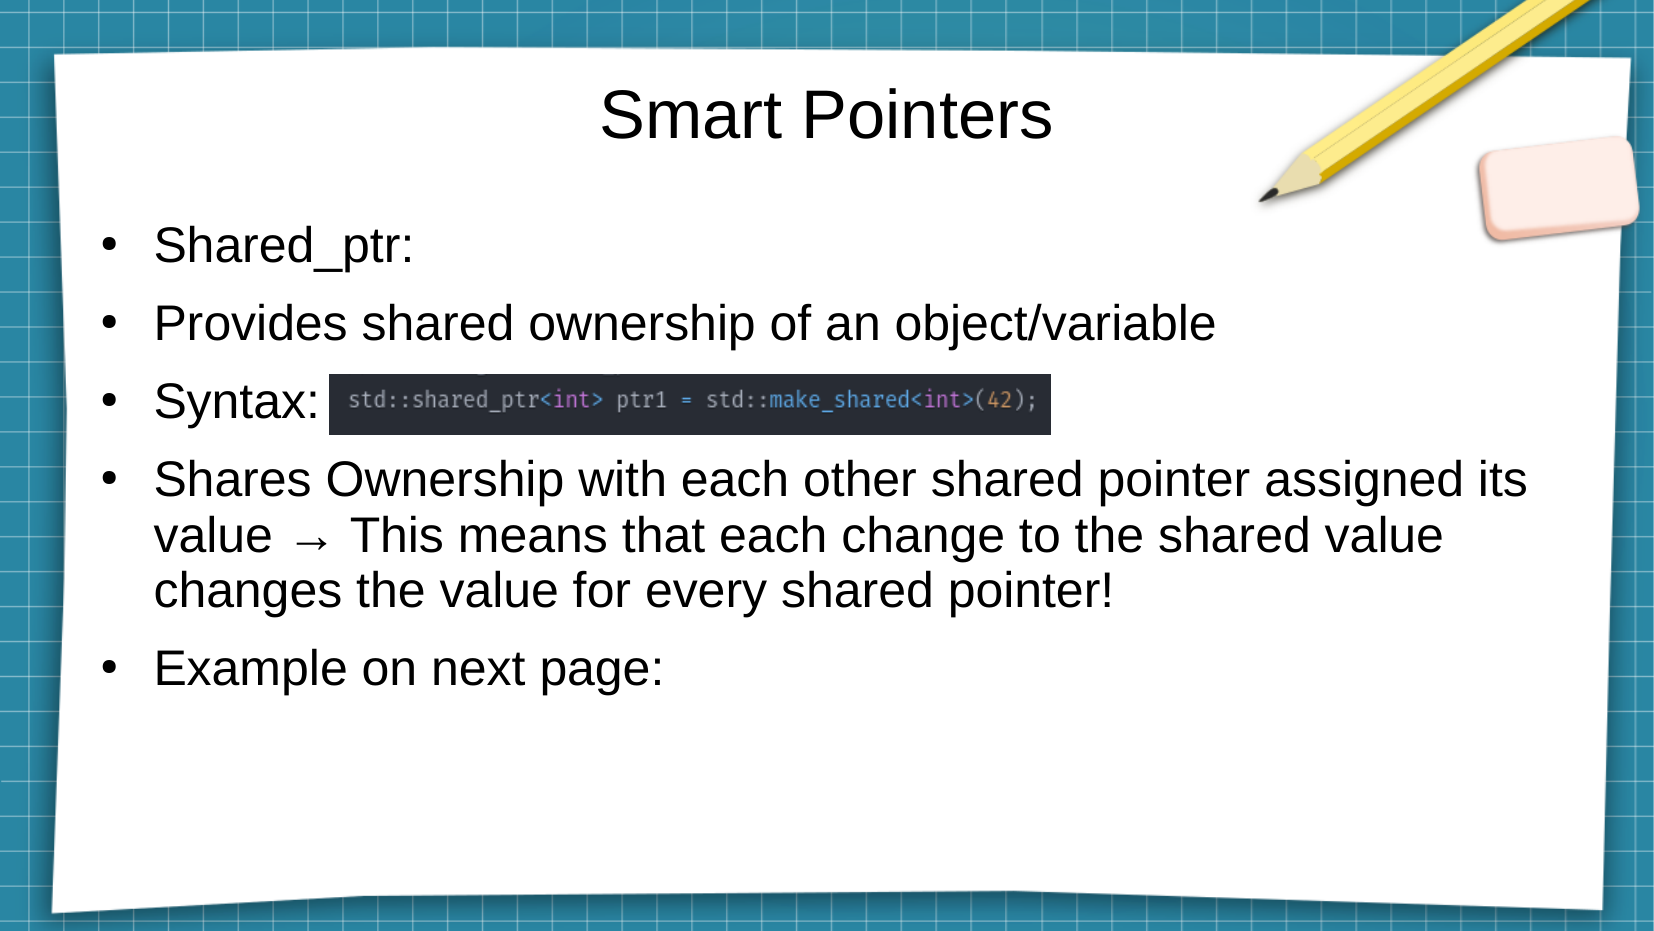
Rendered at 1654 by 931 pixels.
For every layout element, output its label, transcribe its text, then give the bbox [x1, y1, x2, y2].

list Shared_ptr: Provides shared ownership of an object/variable Syntax: Shares Ownership with each other shared pointer assigned its value → This means that each change to the shared value changes the value for every shared pointer! Example on next page: [82, 217, 1571, 758]
title Smart Pointers [82, 37, 1571, 193]
picture [0, 0, 1654, 931]
